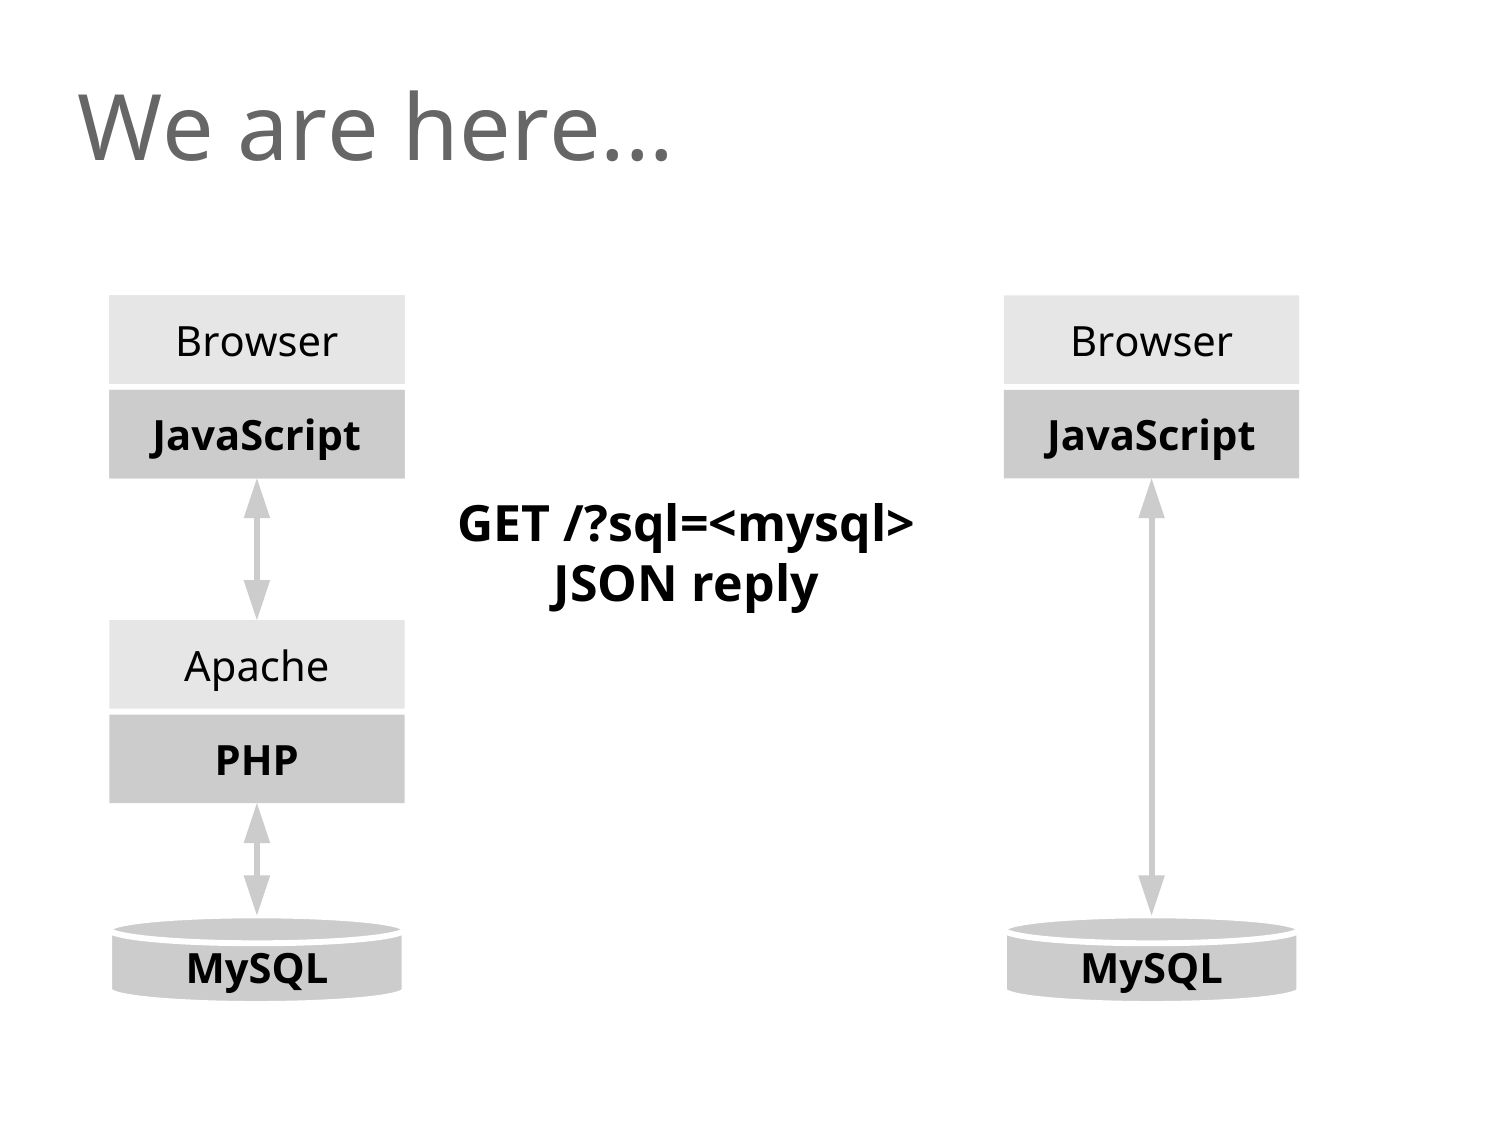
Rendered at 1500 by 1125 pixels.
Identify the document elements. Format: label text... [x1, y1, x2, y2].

title We are here... [62, 0, 1438, 251]
text_box Browser [109, 295, 405, 384]
text_box MySQL [109, 915, 405, 1004]
text_box GET /?sql=<mysql> JSON reply [442, 484, 1004, 620]
text_box Browser [1003, 295, 1300, 384]
text_box Apache [109, 620, 405, 709]
text_box JavaScript [109, 389, 405, 479]
text_box MySQL [1003, 915, 1300, 1004]
text_box JavaScript [1003, 389, 1300, 479]
text_box PHP [109, 714, 405, 804]
